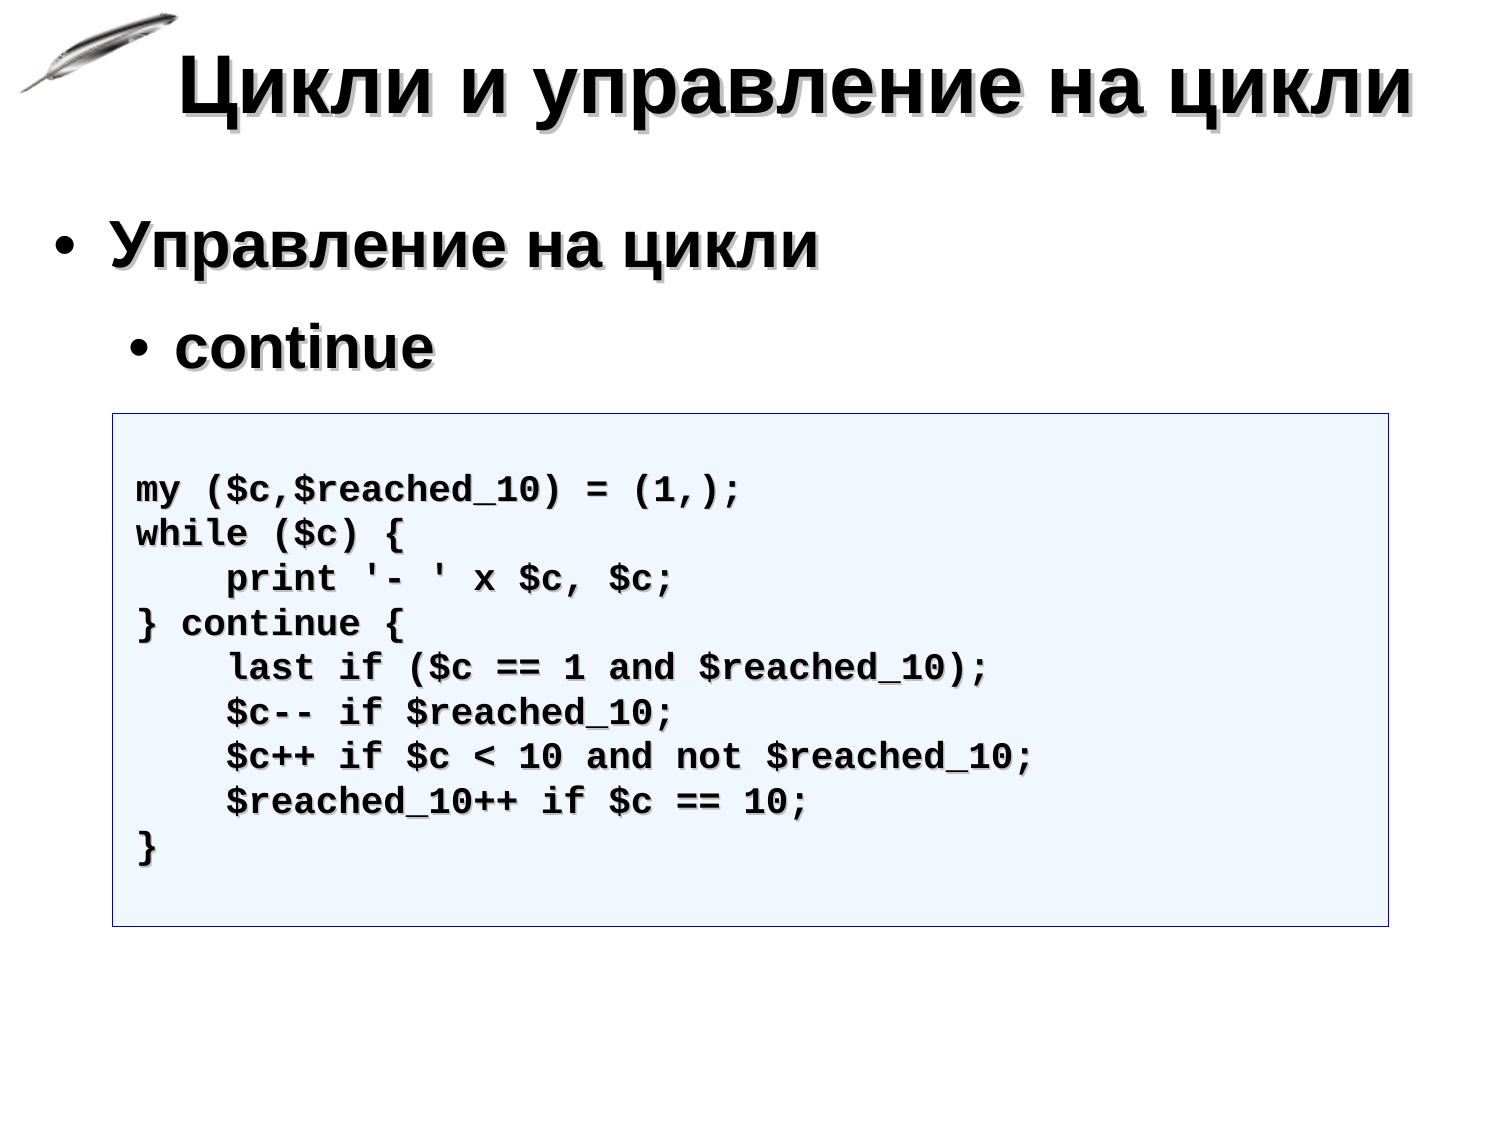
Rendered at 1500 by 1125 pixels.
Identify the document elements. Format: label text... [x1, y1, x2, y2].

list Управление на цикли continue [53, 207, 1447, 1084]
picture [16, 11, 177, 95]
title Цикли и управление на цикли [177, 0, 1459, 179]
text_box my ($c,$reached_10) = (1,); while ($c) { print '- ' x $c, $c; } continue { last if ($c == 1 and $reached_10); $c-- if $reached_10; $c++ if $c < 10 and not $reached_10; $reached_10++ if $c == 10; } [112, 413, 1389, 927]
